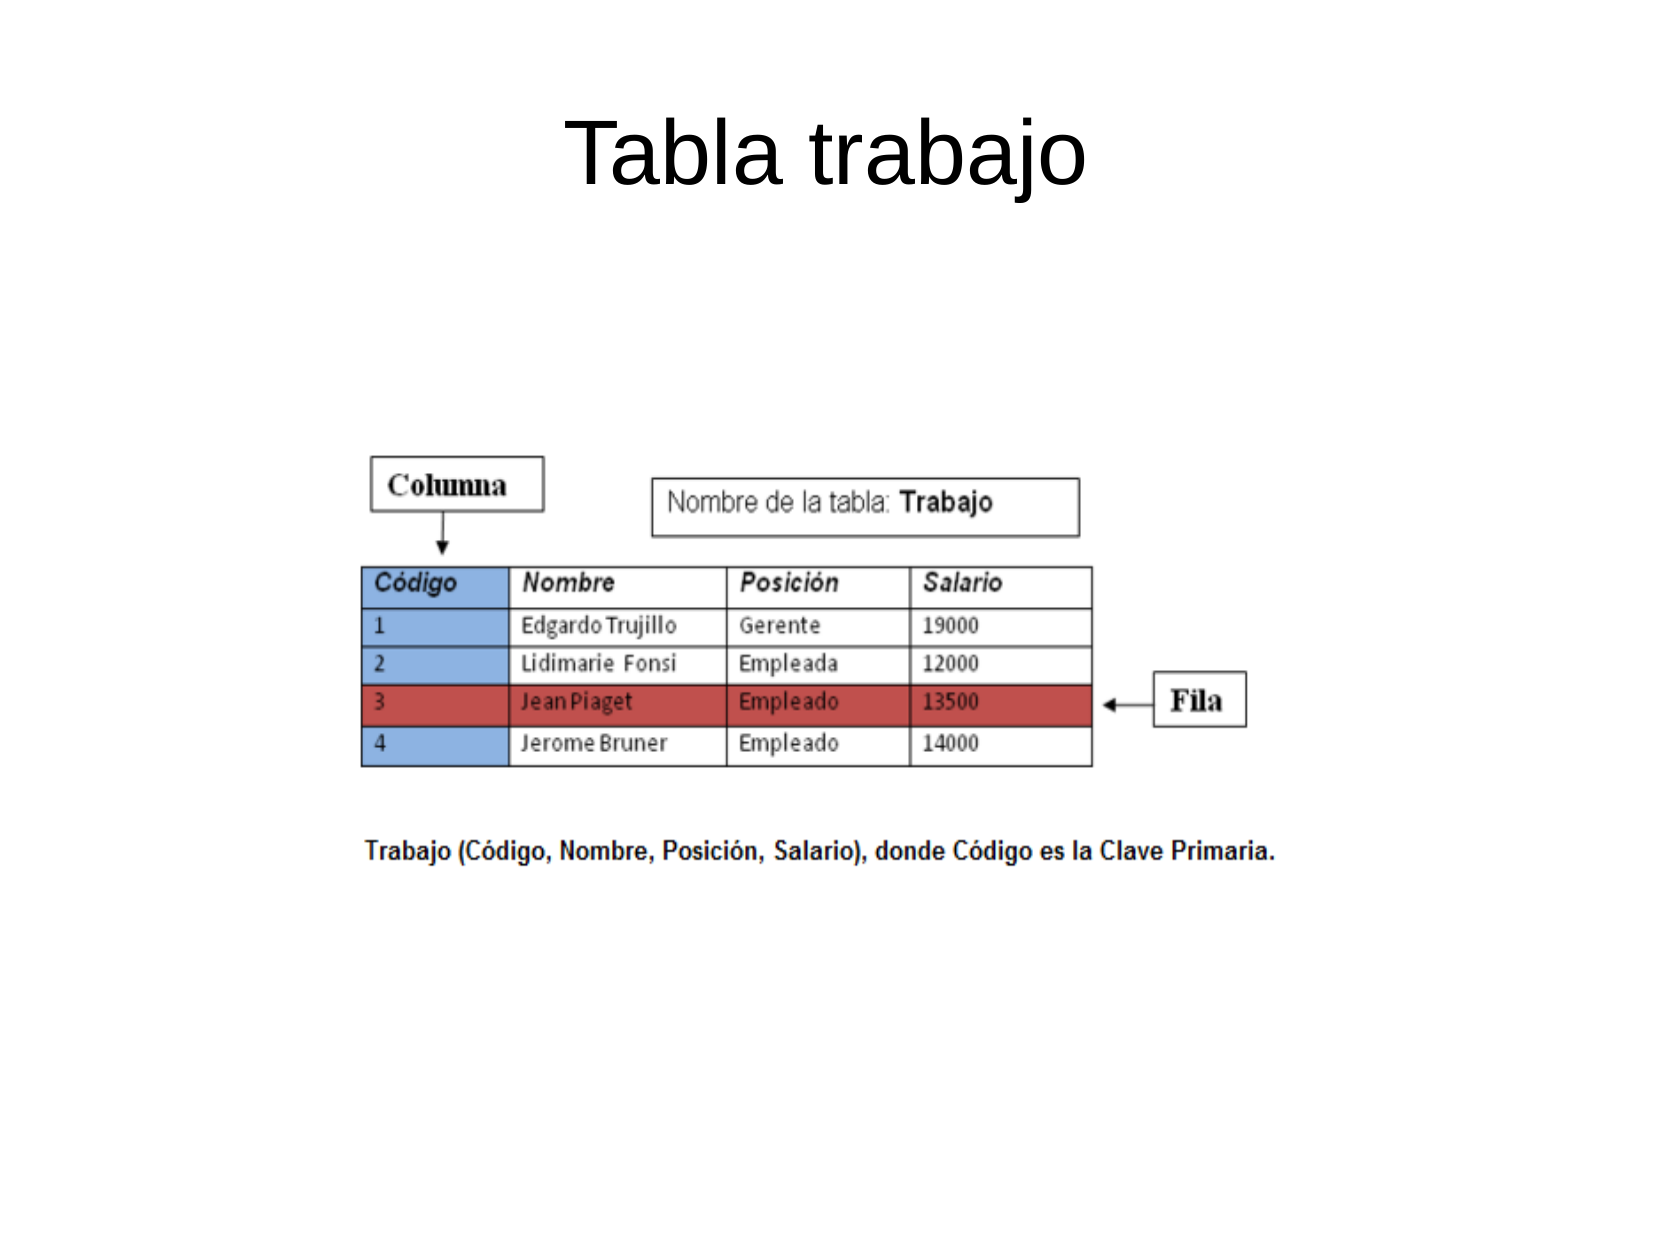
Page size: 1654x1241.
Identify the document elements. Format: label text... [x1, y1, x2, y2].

picture [324, 413, 1329, 945]
title Tabla trabajo [82, 49, 1571, 257]
